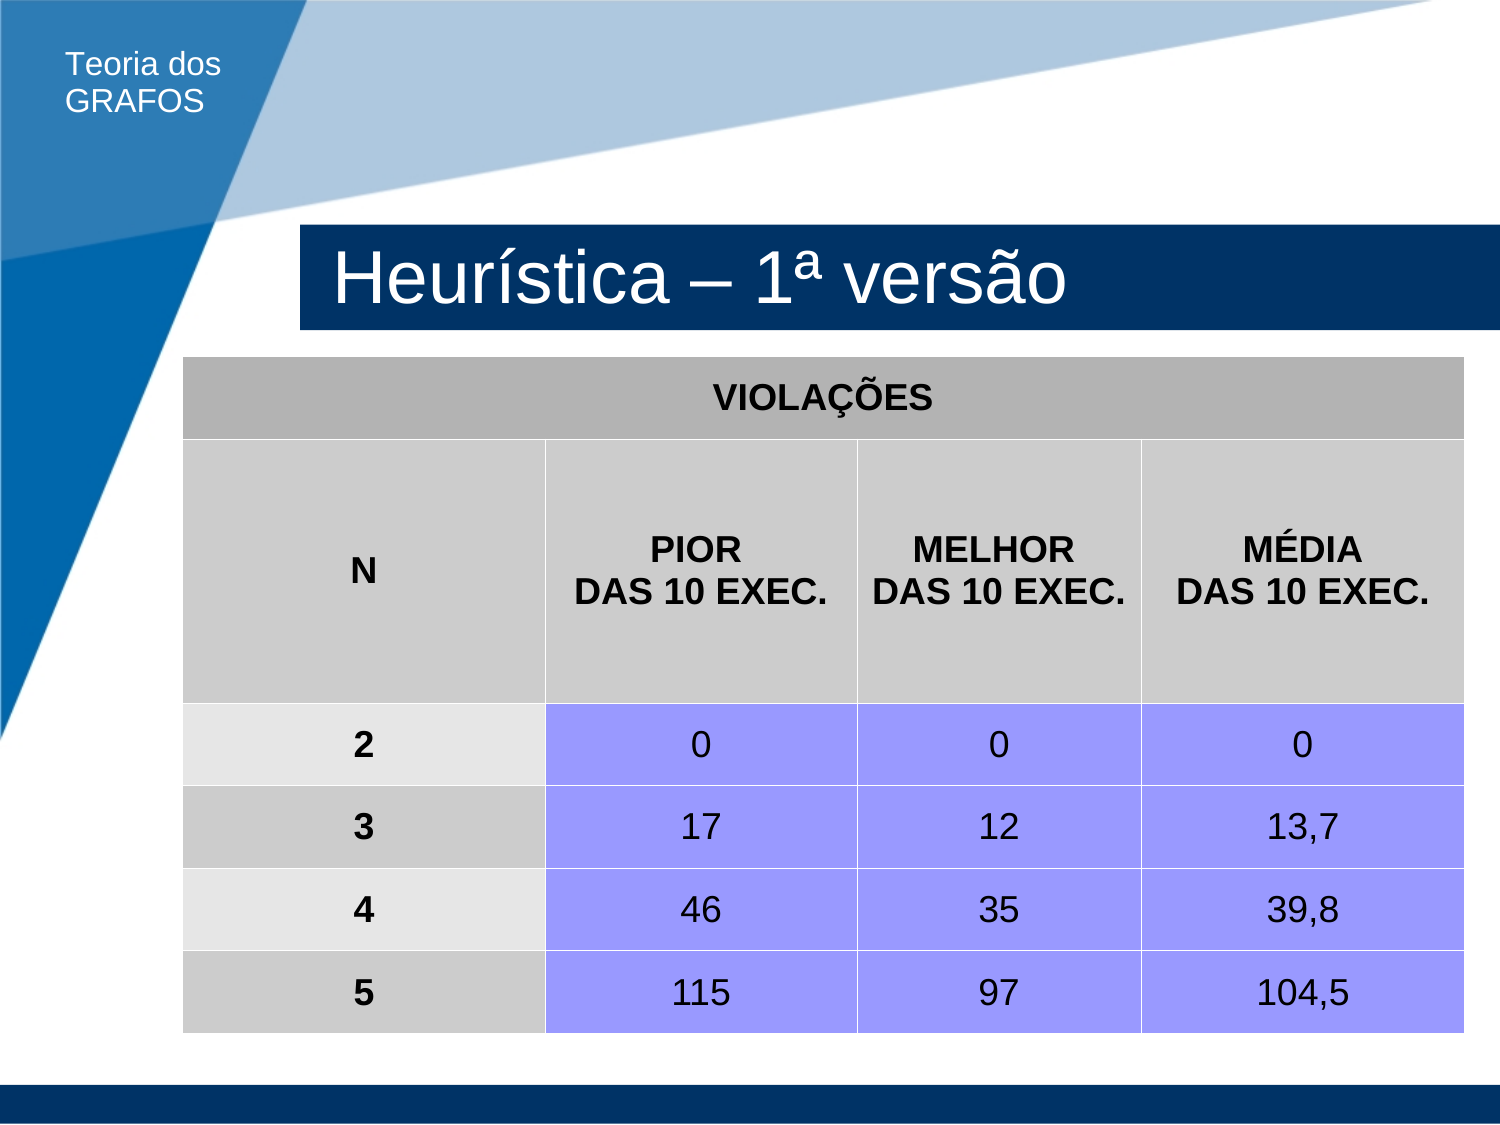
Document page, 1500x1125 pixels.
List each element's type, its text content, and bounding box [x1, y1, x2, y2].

title Heurística – 1ª versão [300, 224, 1500, 331]
table_cell 0 [858, 704, 1141, 785]
table_cell 0 [1142, 704, 1464, 785]
table_cell MÉDIA DAS 10 EXEC. [1142, 440, 1464, 703]
table_cell 97 [858, 951, 1141, 1033]
table_cell 4 [183, 869, 545, 950]
picture [0, 0, 1500, 842]
table_cell 104,5 [1142, 951, 1464, 1033]
table_cell 13,7 [1142, 786, 1464, 868]
table_cell 46 [546, 869, 857, 950]
table_cell 115 [546, 951, 857, 1033]
table_cell MELHOR DAS 10 EXEC. [858, 440, 1141, 703]
table_cell 12 [858, 786, 1141, 868]
table_cell 17 [546, 786, 857, 868]
table_cell 35 [858, 869, 1141, 950]
table_cell 3 [183, 786, 545, 868]
table_cell 2 [183, 704, 545, 785]
table_cell N [183, 440, 545, 703]
table_cell PIOR DAS 10 EXEC. [546, 440, 857, 703]
table_cell 39,8 [1142, 869, 1464, 950]
table_cell 5 [183, 951, 545, 1033]
table_cell 0 [546, 704, 857, 785]
table_header VIOLAÇÕES [183, 357, 1464, 439]
